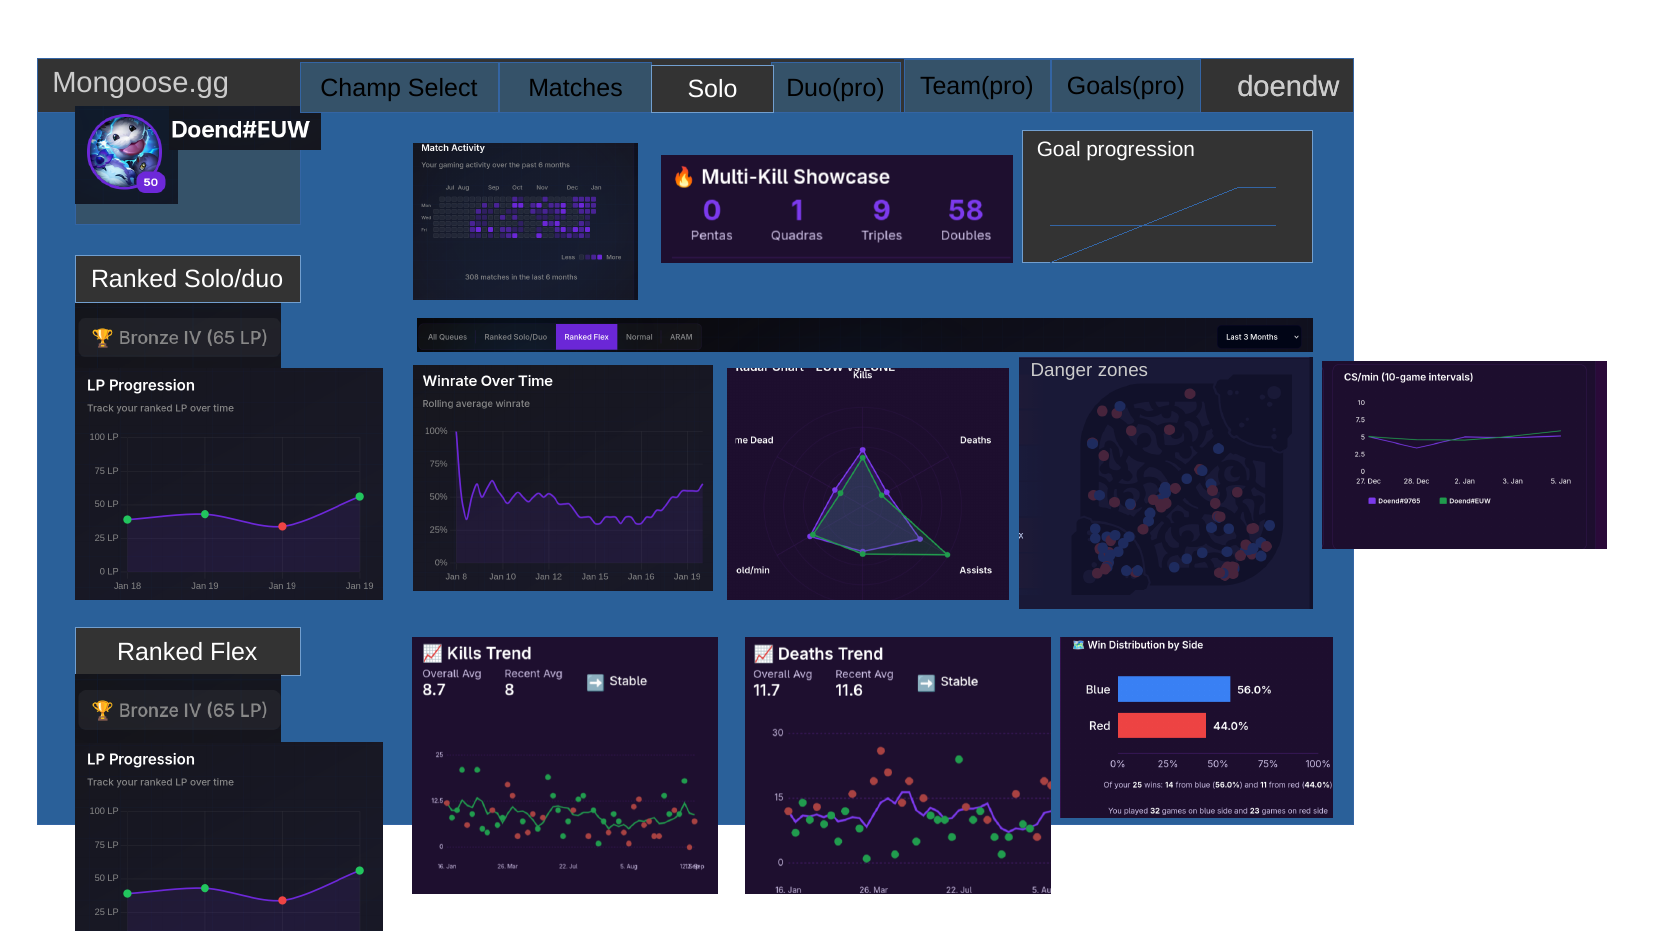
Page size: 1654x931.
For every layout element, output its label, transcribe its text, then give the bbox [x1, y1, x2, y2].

text_box Goal progression [1022, 130, 1313, 263]
text_box Danger zones [1015, 352, 1201, 409]
picture [1060, 637, 1333, 818]
text_box Ranked Solo/duo [75, 255, 301, 303]
picture [413, 365, 713, 591]
text_box Team(pro) [904, 59, 1051, 113]
picture [75, 674, 383, 931]
text_box Champ Select [300, 62, 499, 113]
text_box doendw [1222, 62, 1355, 111]
picture [1019, 357, 1313, 609]
picture [75, 106, 321, 204]
text_box Matches [499, 62, 652, 113]
picture [412, 637, 718, 894]
picture [745, 637, 1051, 894]
picture [75, 303, 383, 601]
text_box Mongoose.gg [37, 59, 245, 107]
picture [413, 143, 638, 301]
text_box Goals(pro) [1051, 59, 1201, 113]
text_box Solo [651, 65, 774, 113]
picture [417, 318, 1313, 352]
picture [1322, 361, 1607, 549]
text_box Ranked Flex [75, 627, 301, 676]
text_box Duo(pro) [771, 62, 901, 113]
picture [661, 155, 1013, 263]
text_box [37, 58, 1354, 825]
picture [727, 368, 1009, 601]
